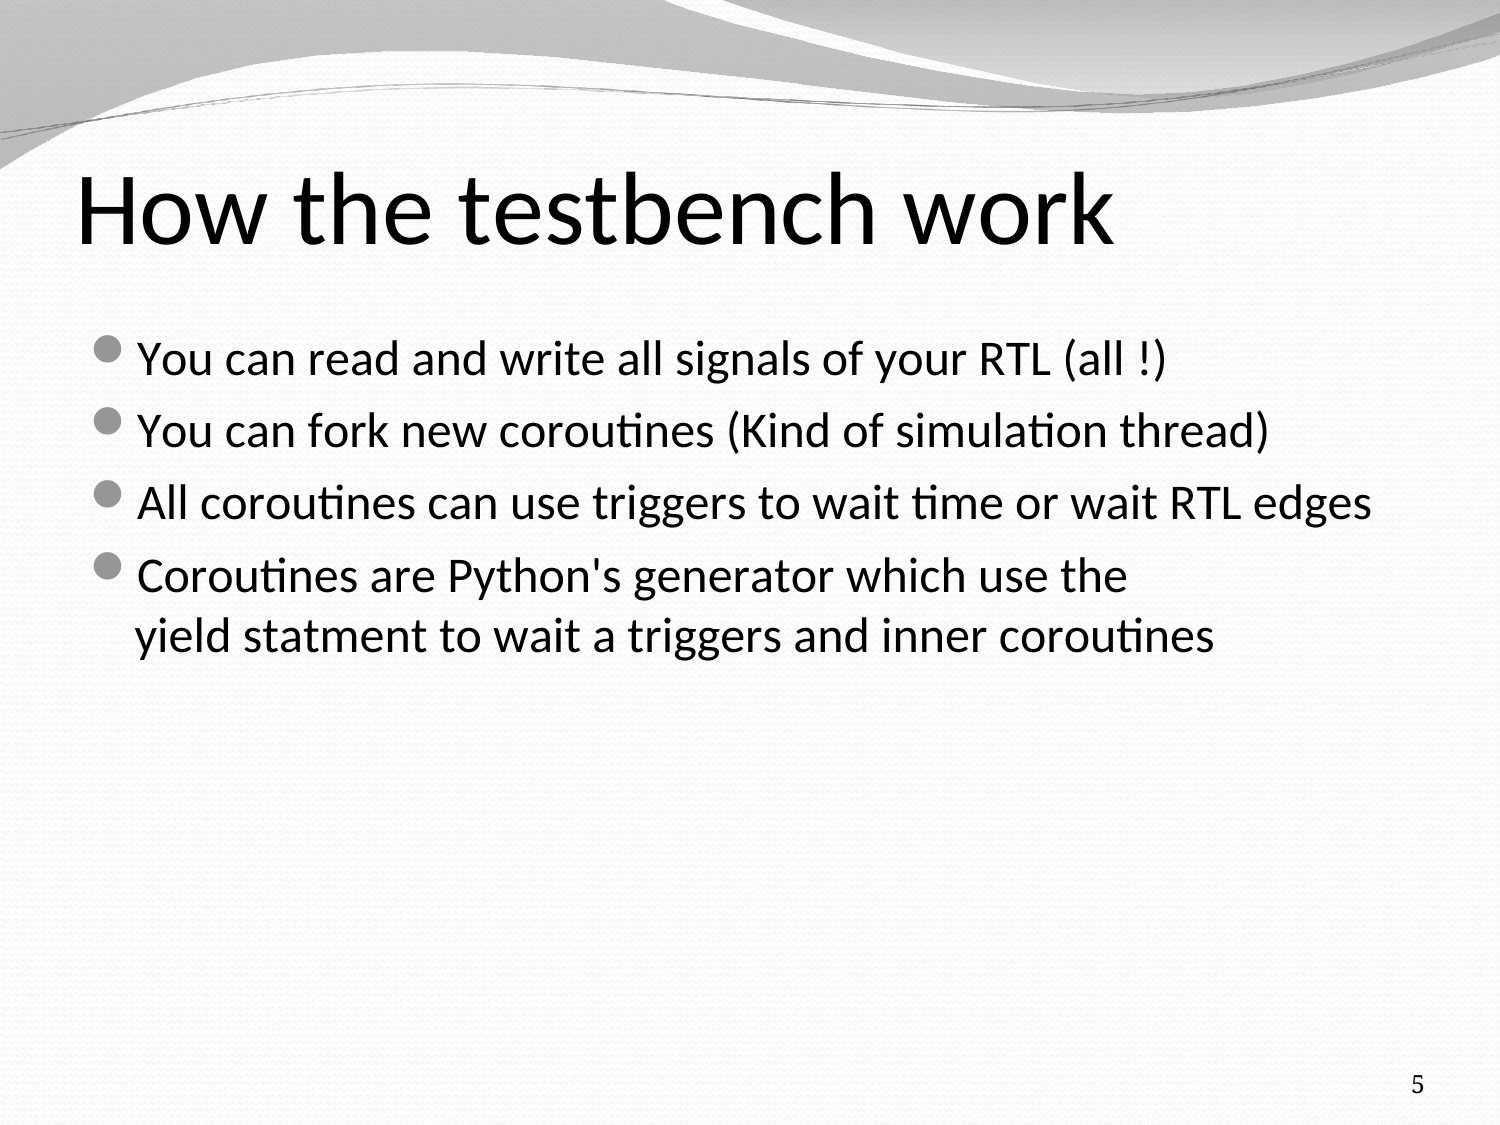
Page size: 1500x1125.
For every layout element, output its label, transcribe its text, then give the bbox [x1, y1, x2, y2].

title How the testbench work [75, 78, 1426, 266]
list You can read and write all signals of your RTL (all !) You can fork new coroutines (Kind of simulation thread) All coroutines can use triggers to wait time or wait RTL edges Coroutines are Python's generator which use the yield statment to wait a triggers and inner coroutines [75, 317, 1426, 953]
text_box <numéro> [1299, 1042, 1426, 1103]
picture [0, 0, 1500, 1125]
